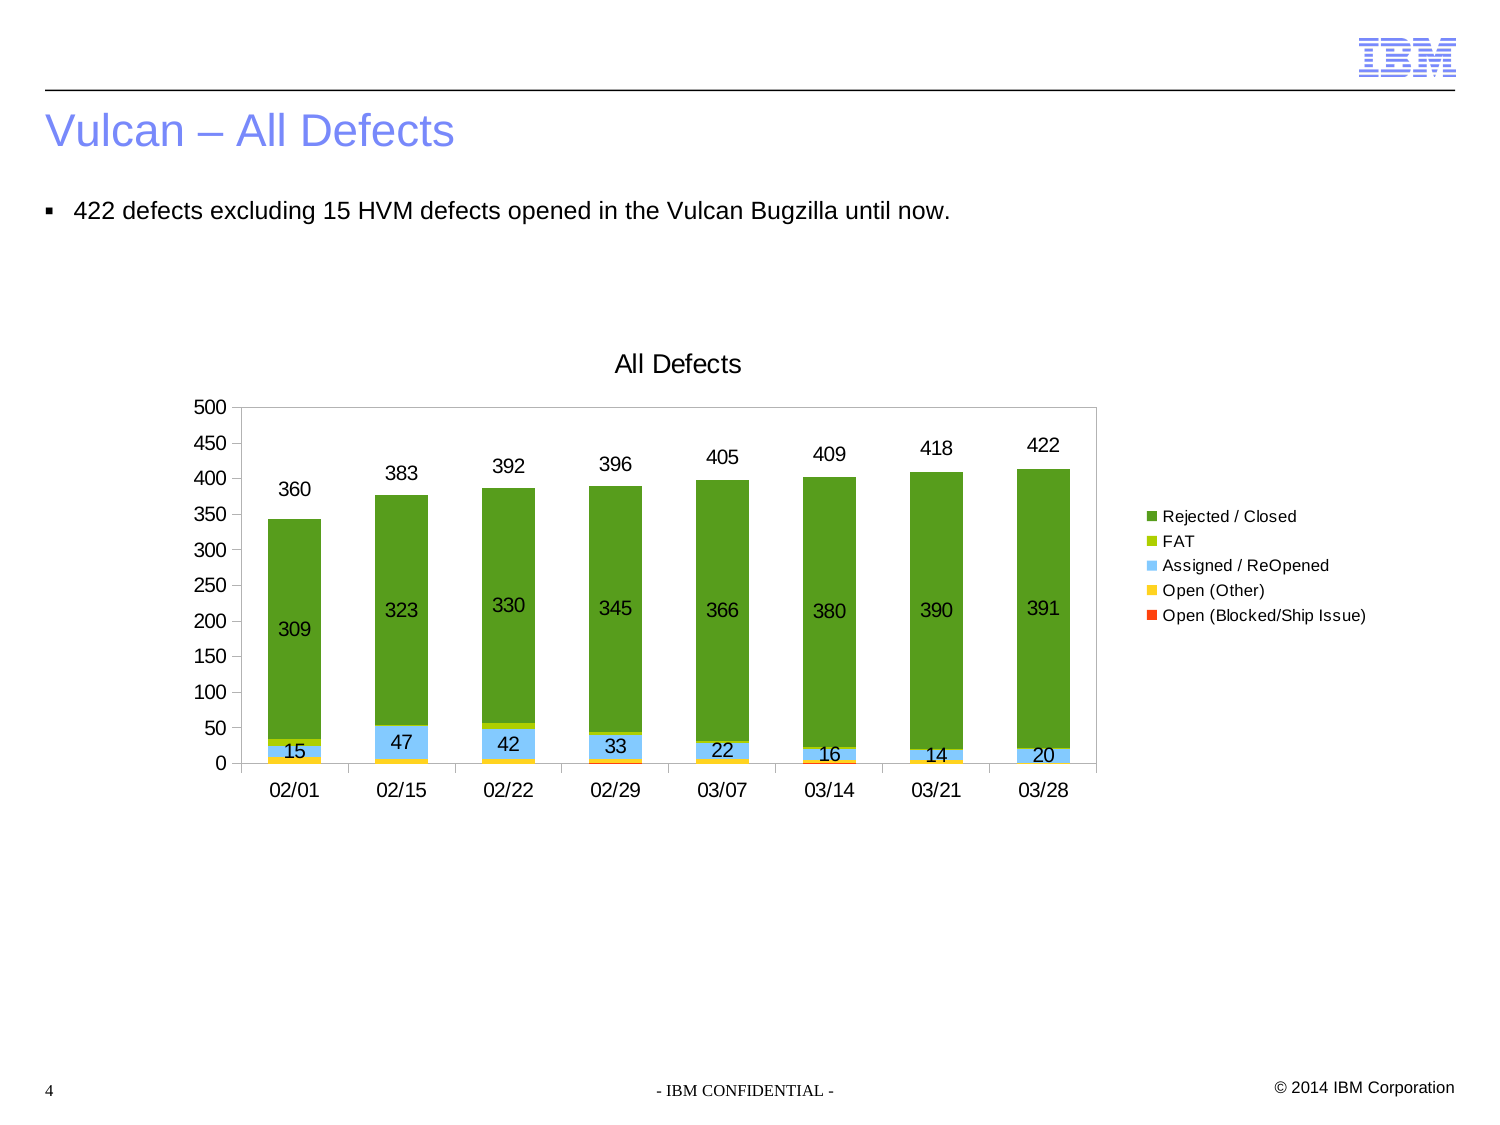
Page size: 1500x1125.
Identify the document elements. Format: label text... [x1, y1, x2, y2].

picture [1359, 37, 1456, 77]
list 422 defects excluding 15 HVM defects opened in the Vulcan Bugzilla until now. [30, 188, 1456, 378]
title Vulcan – All Defects [30, 97, 1456, 188]
chart [139, 318, 1386, 838]
